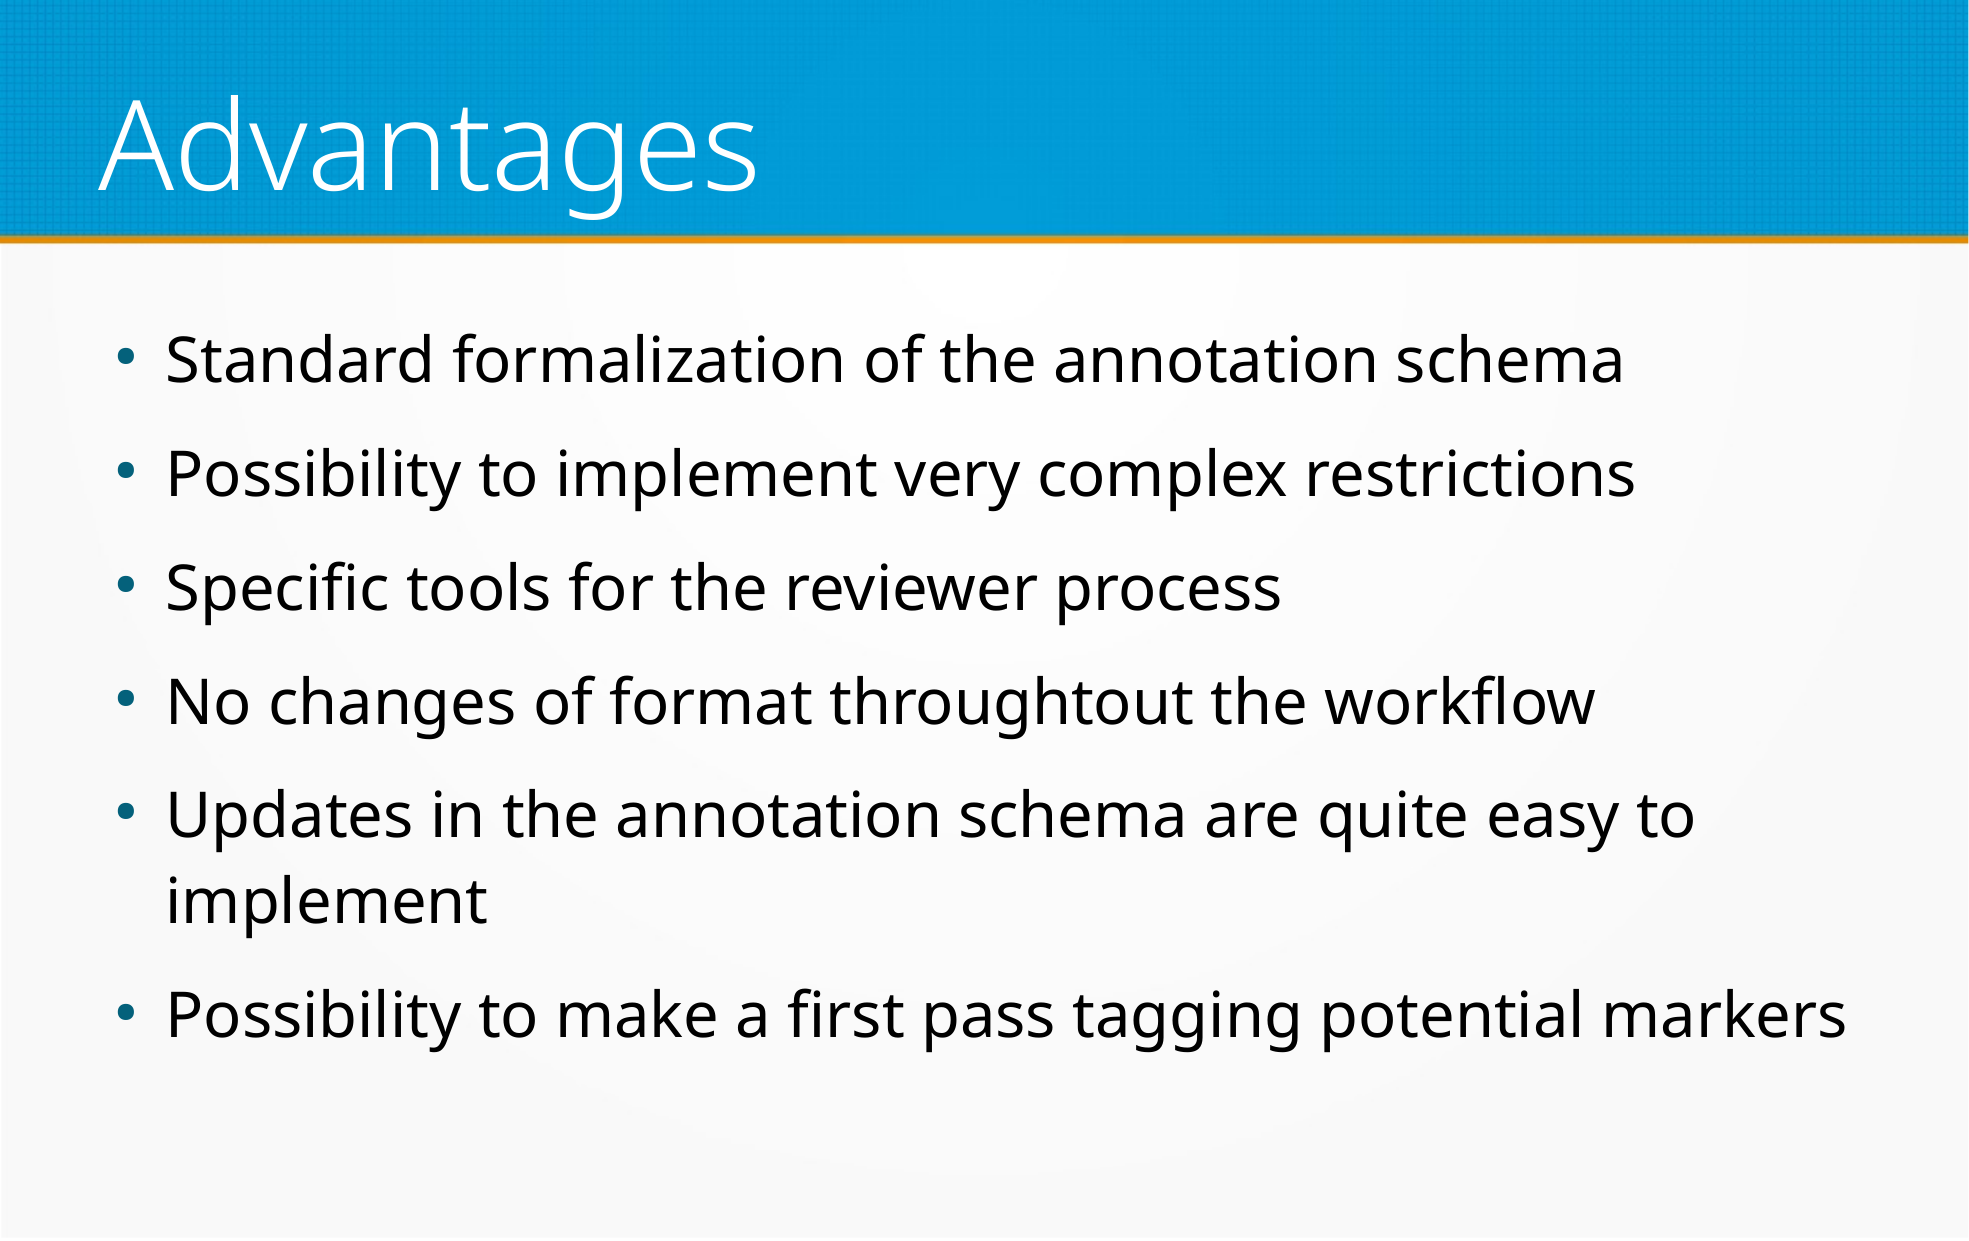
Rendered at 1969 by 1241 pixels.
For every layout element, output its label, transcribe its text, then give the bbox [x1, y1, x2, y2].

title Advantages [98, 19, 1870, 227]
list Standard formalization of the annotation schema Possibility to implement very complex restrictions Specific tools for the reviewer process No changes of format throughtout the workflow Updates in the annotation schema are quite easy to implement Possibility to make a first pass tagging potential markers [98, 315, 1861, 1081]
picture [0, 233, 1969, 1241]
